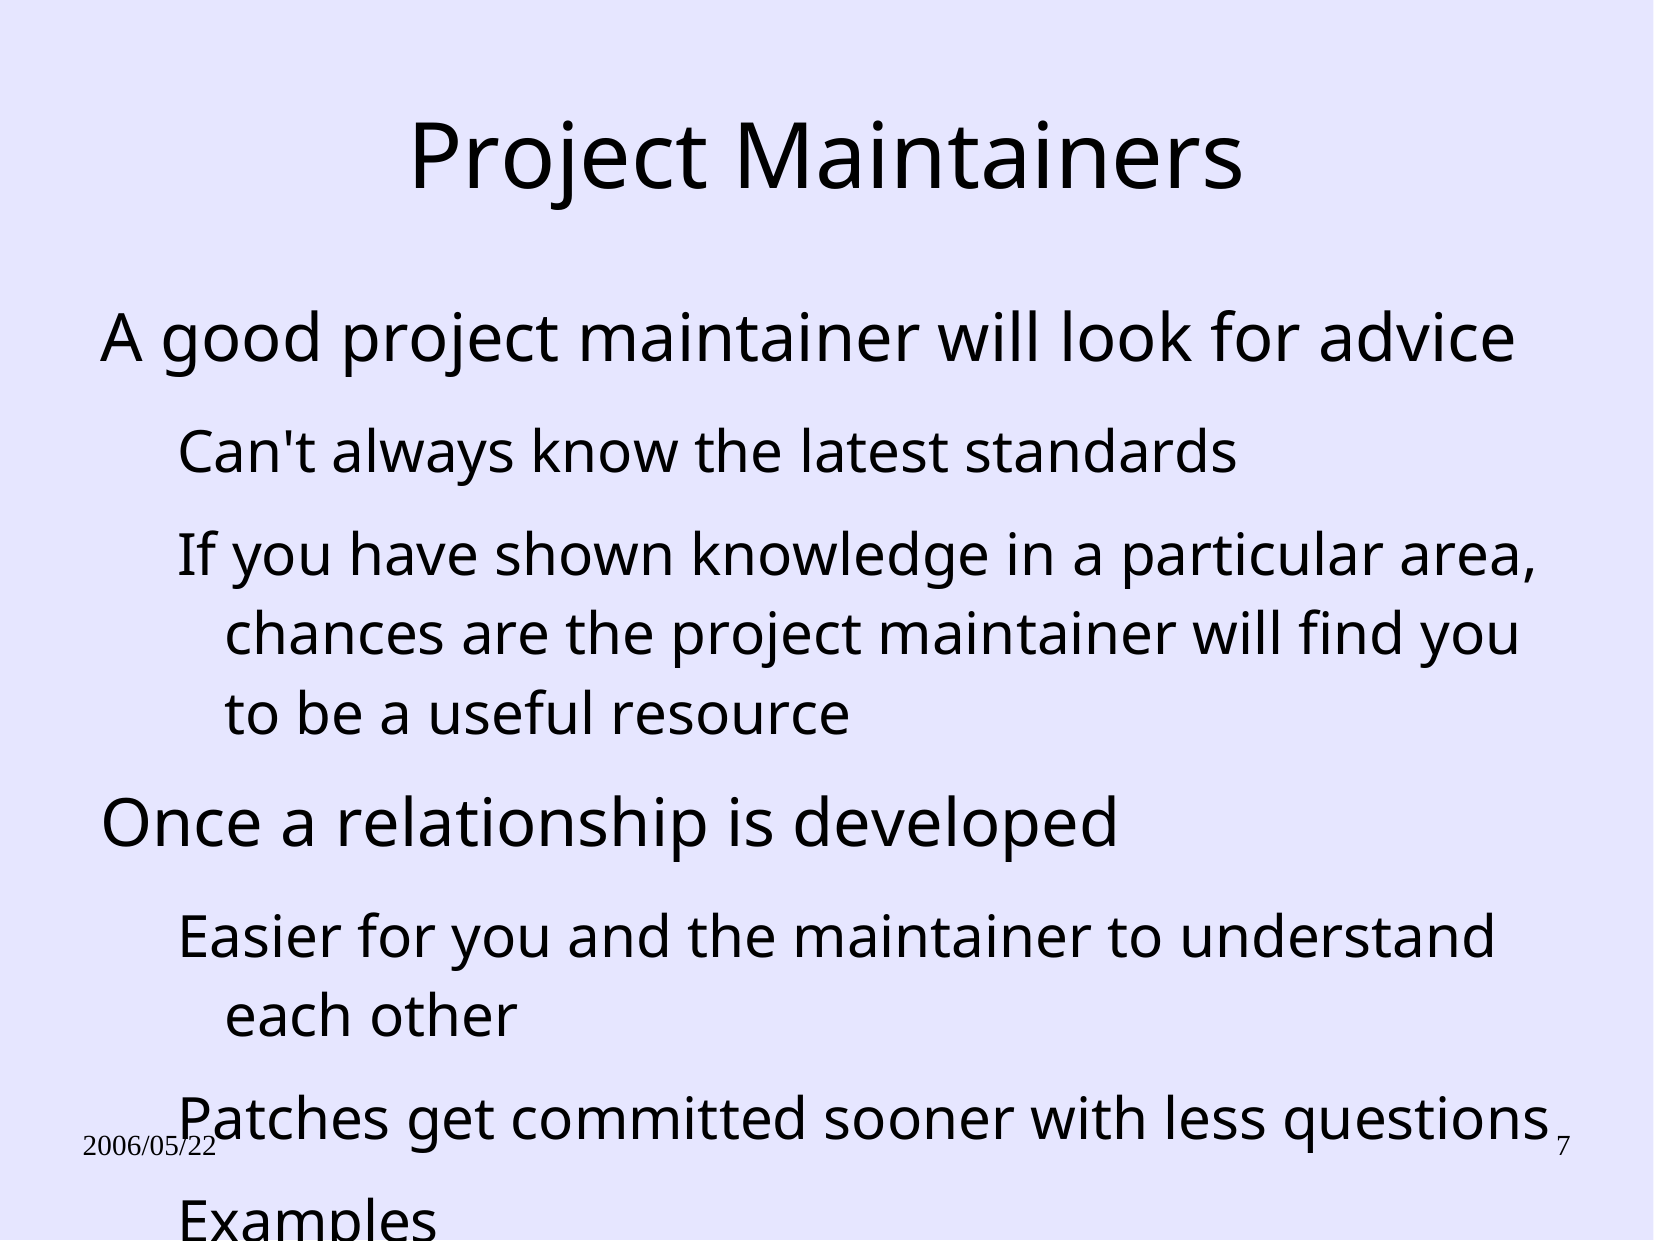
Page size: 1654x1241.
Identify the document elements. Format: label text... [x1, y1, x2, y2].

title Project Maintainers [82, 56, 1571, 250]
list A good project maintainer will look for advice Can't always know the latest standards If you have shown knowledge in a particular area, chances are the project maintainer will find you to be a useful resource Once a relationship is developed Easier for you and the maintainer to understand each other Patches get committed sooner with less questions Examples [82, 290, 1571, 1142]
